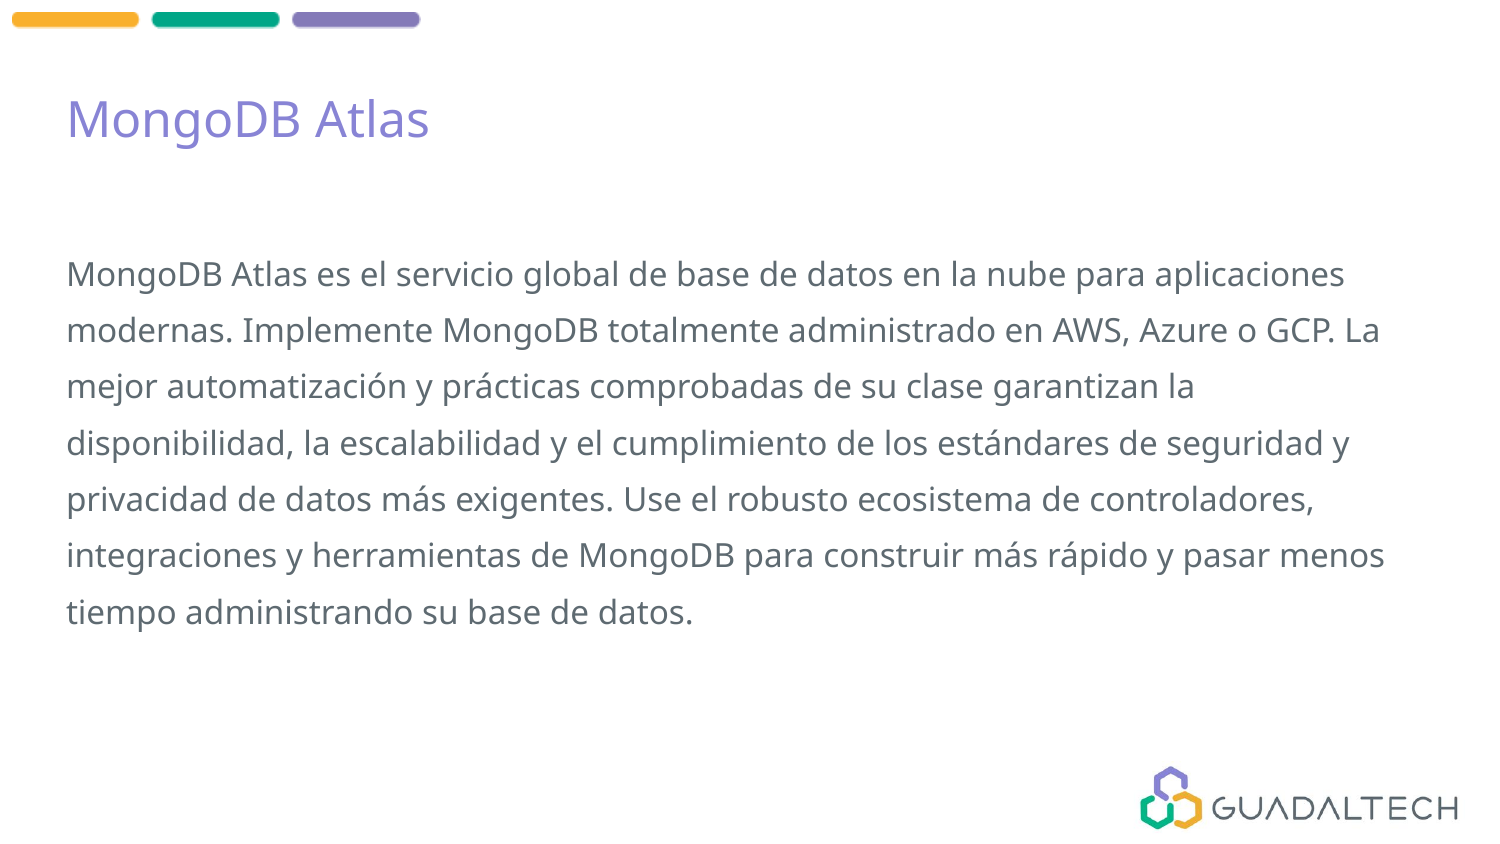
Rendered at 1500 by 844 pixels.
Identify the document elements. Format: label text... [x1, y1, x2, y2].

list MongoDB Atlas es el servicio global de base de datos en la nube para aplicaciones modernas. Implemente MongoDB totalmente administrado en AWS, Azure o GCP. La mejor automatización y prácticas comprobadas de su clase garantizan la disponibilidad, la escalabilidad y el cumplimiento de los estándares de seguridad y privacidad de datos más exigentes. Use el robusto ecosistema de controladores, integraciones y herramientas de MongoDB para construir más rápido y pasar menos tiempo administrando su base de datos. [51, 221, 1449, 783]
title MongoDB Atlas [51, 72, 1449, 167]
picture [1124, 761, 1473, 834]
picture [12, 12, 421, 29]
